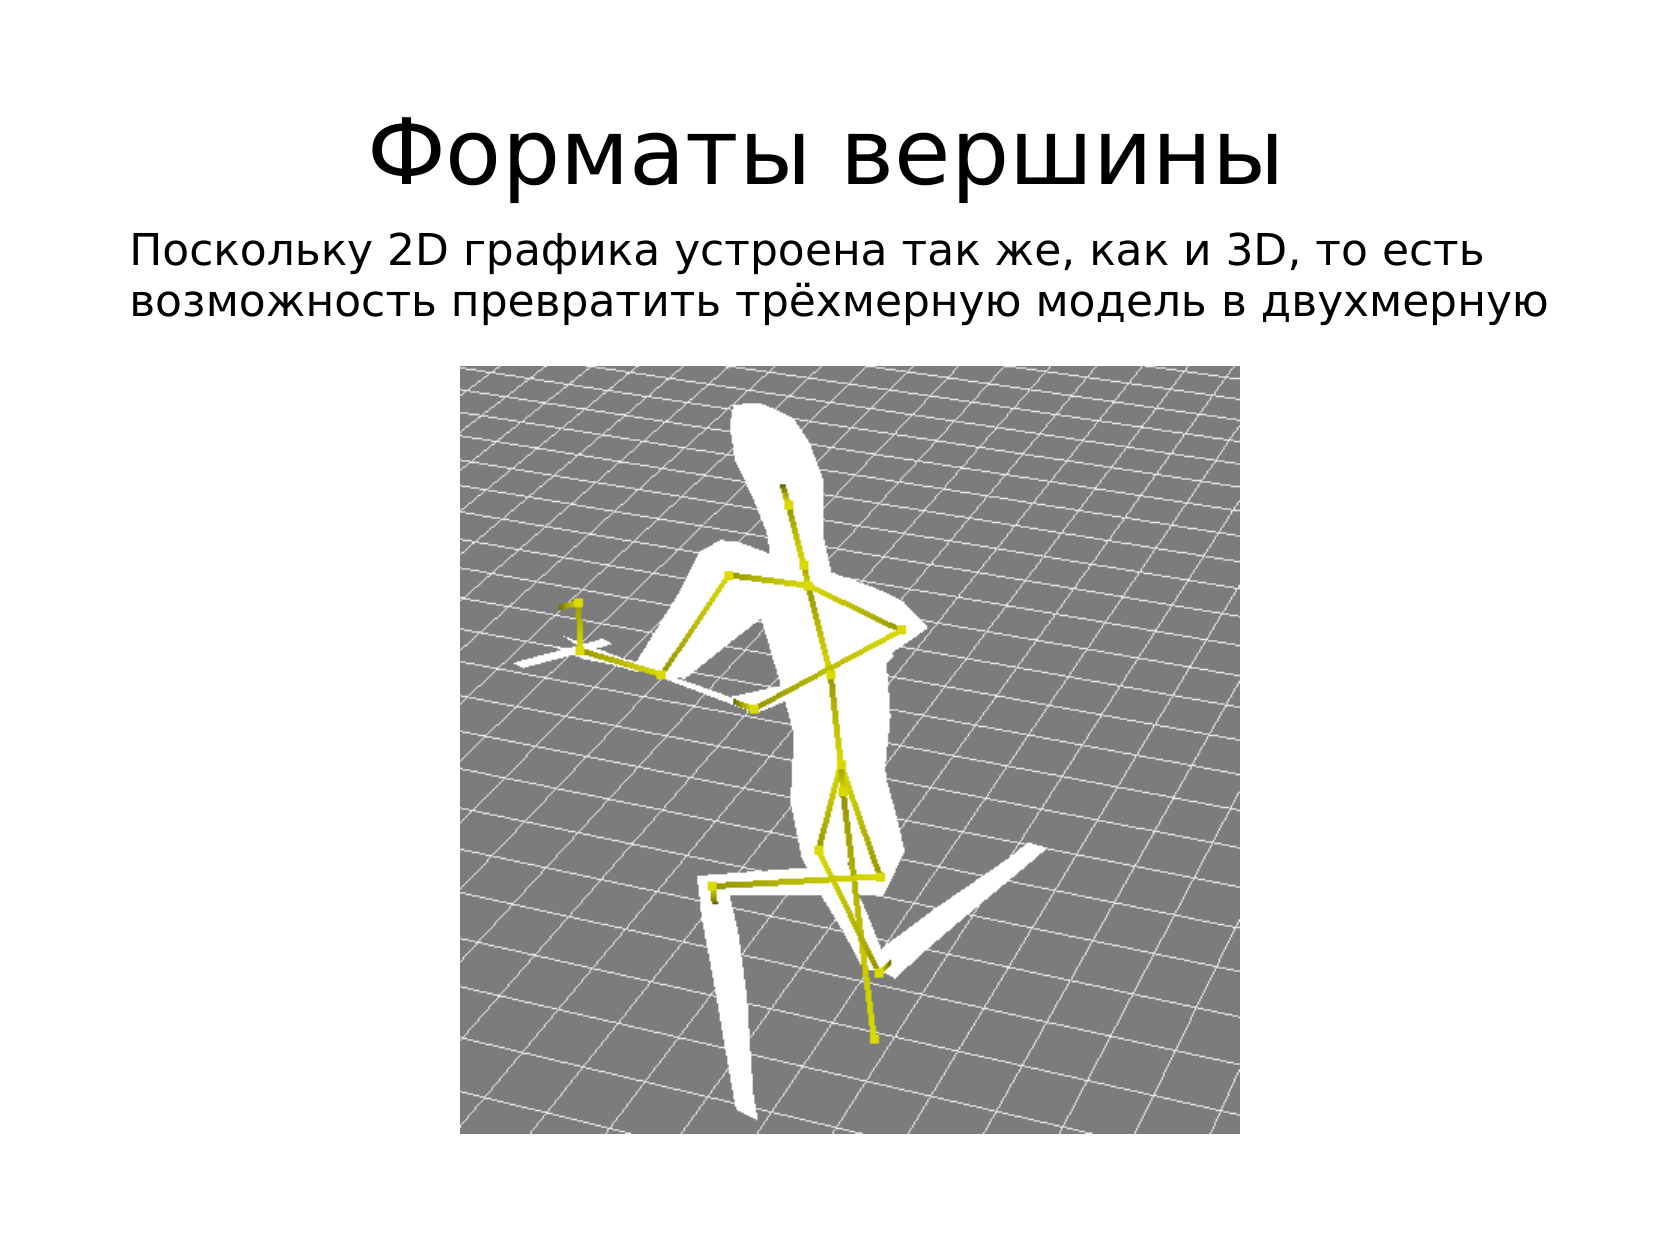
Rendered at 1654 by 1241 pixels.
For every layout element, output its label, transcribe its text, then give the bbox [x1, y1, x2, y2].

picture [460, 366, 1240, 1135]
title Форматы вершины [82, 49, 1571, 224]
list Поскольку 2D графика устроена так же, как и 3D, то есть возможность превратить трёхмерную модель в двухмерную [82, 224, 1571, 372]
